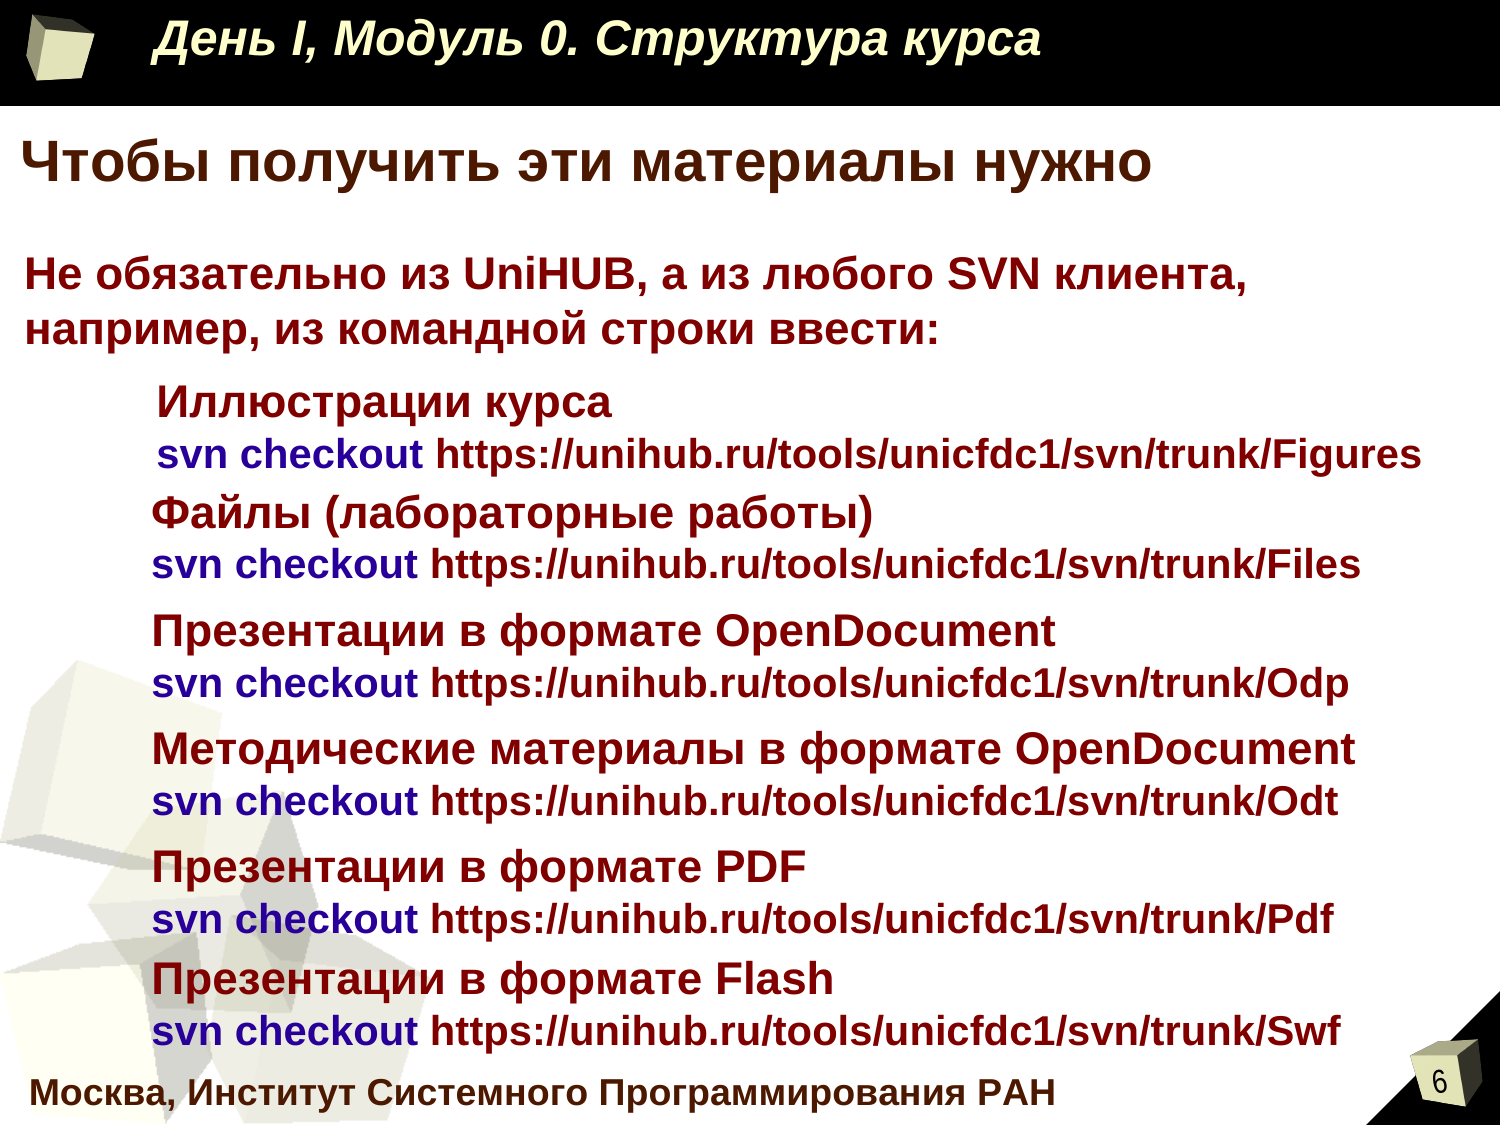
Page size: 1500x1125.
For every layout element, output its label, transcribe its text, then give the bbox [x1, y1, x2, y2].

text_box Презентации в формате OpenDocument svn checkout https://unihub.ru/tools/unicfdc1/svn/trunk/Odp [136, 592, 1500, 713]
text_box Иллюстрации курса svn checkout https://unihub.ru/tools/unicfdc1/svn/trunk/Figures [141, 364, 1500, 474]
text_box Файлы (лабораторные работы) svn checkout https://unihub.ru/tools/unicfdc1/svn/trunk/Files [136, 474, 1500, 592]
text_box Чтобы получить эти материалы нужно [5, 115, 1500, 201]
text_box Не обязательно из UniHUB, а из любого SVN клиента, например, из командной строки ввести: [9, 236, 1500, 362]
text_box Методические материалы в формате OpenDocument svn checkout https://unihub.ru/tools/unicfdc1/svn/trunk/Odt [136, 711, 1477, 829]
text_box Презентации в формате Flash svn checkout https://unihub.ru/tools/unicfdc1/svn/trunk/Swf [136, 941, 1477, 1062]
picture [423, 1088, 433, 1102]
text_box Презентации в формате PDF svn checkout https://unihub.ru/tools/unicfdc1/svn/trunk/Pdf [136, 829, 1477, 941]
picture [0, 659, 433, 1125]
